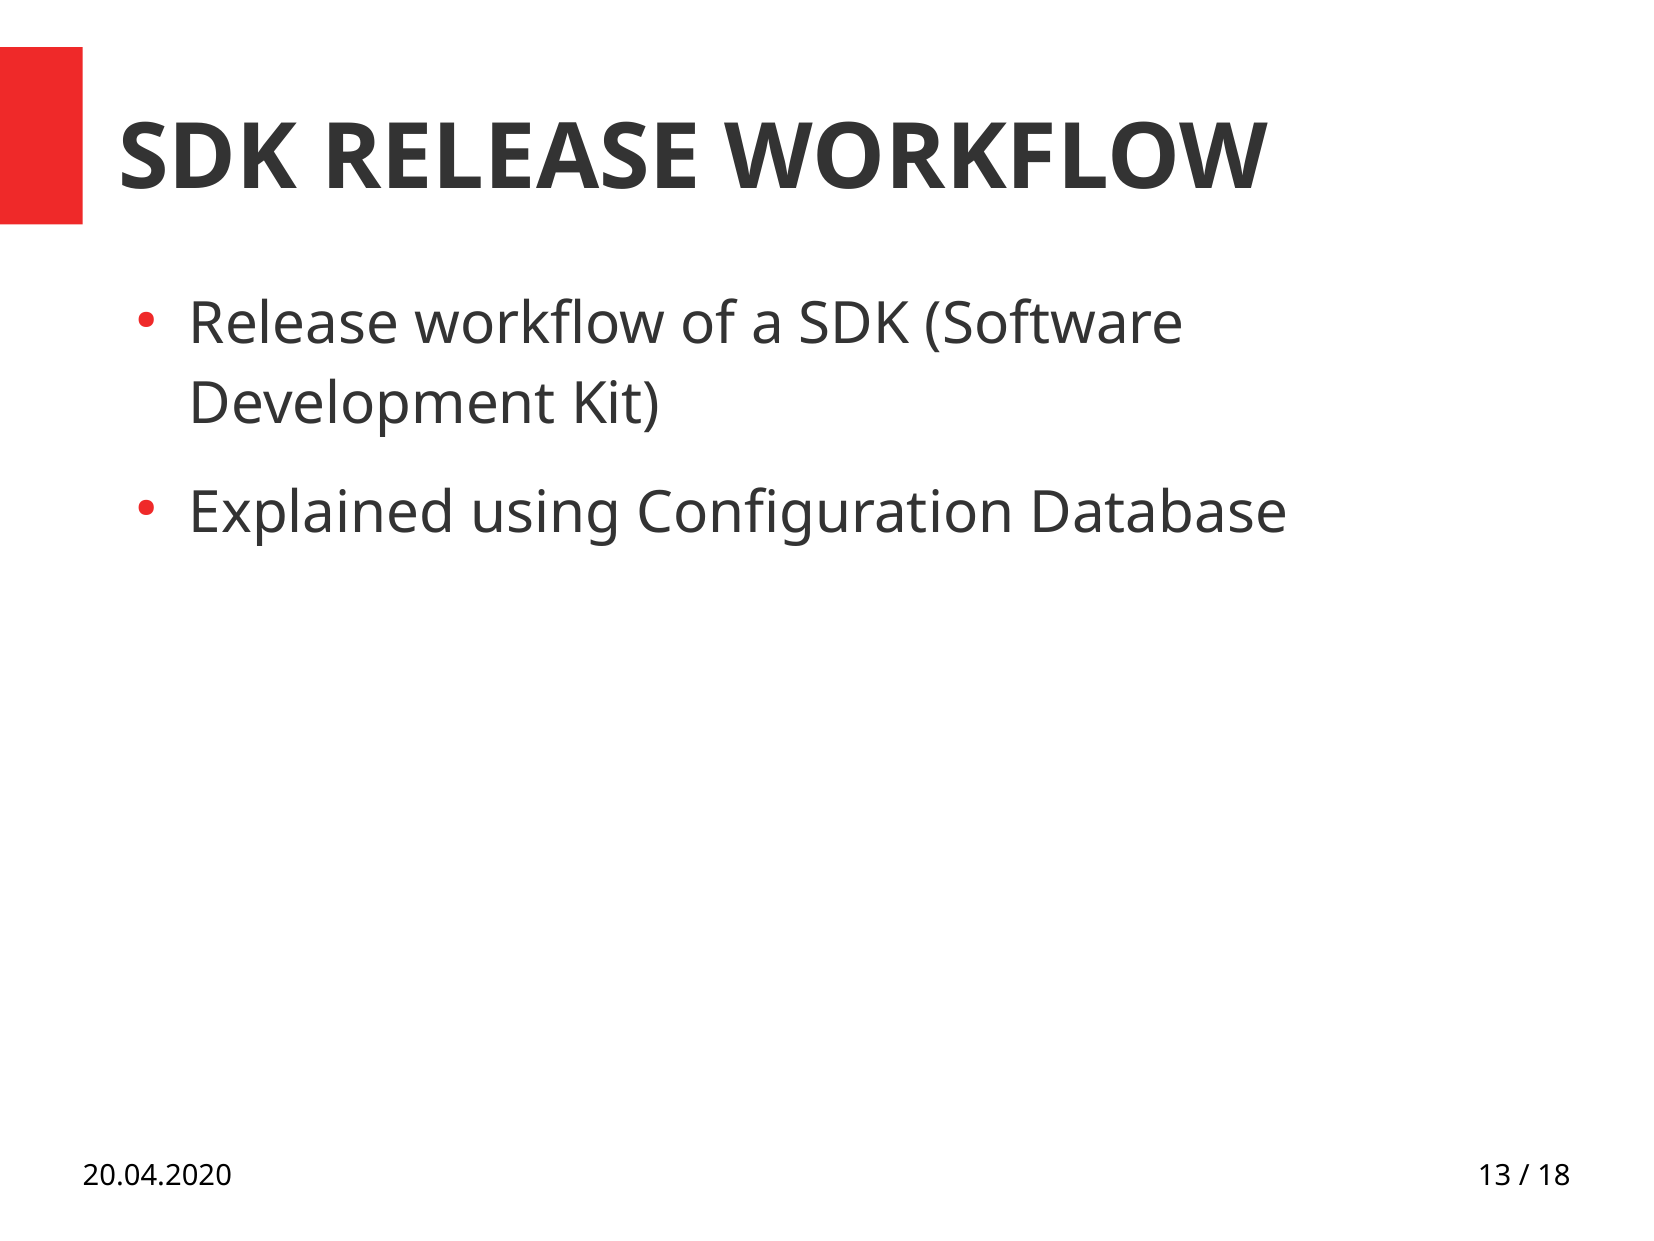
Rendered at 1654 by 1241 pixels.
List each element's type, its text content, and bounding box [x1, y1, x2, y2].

list Release workflow of a SDK (Software Development Kit) Explained using Configuration Database [118, 281, 1536, 1056]
title SDK RELEASE WORKFLOW [118, 49, 1571, 257]
